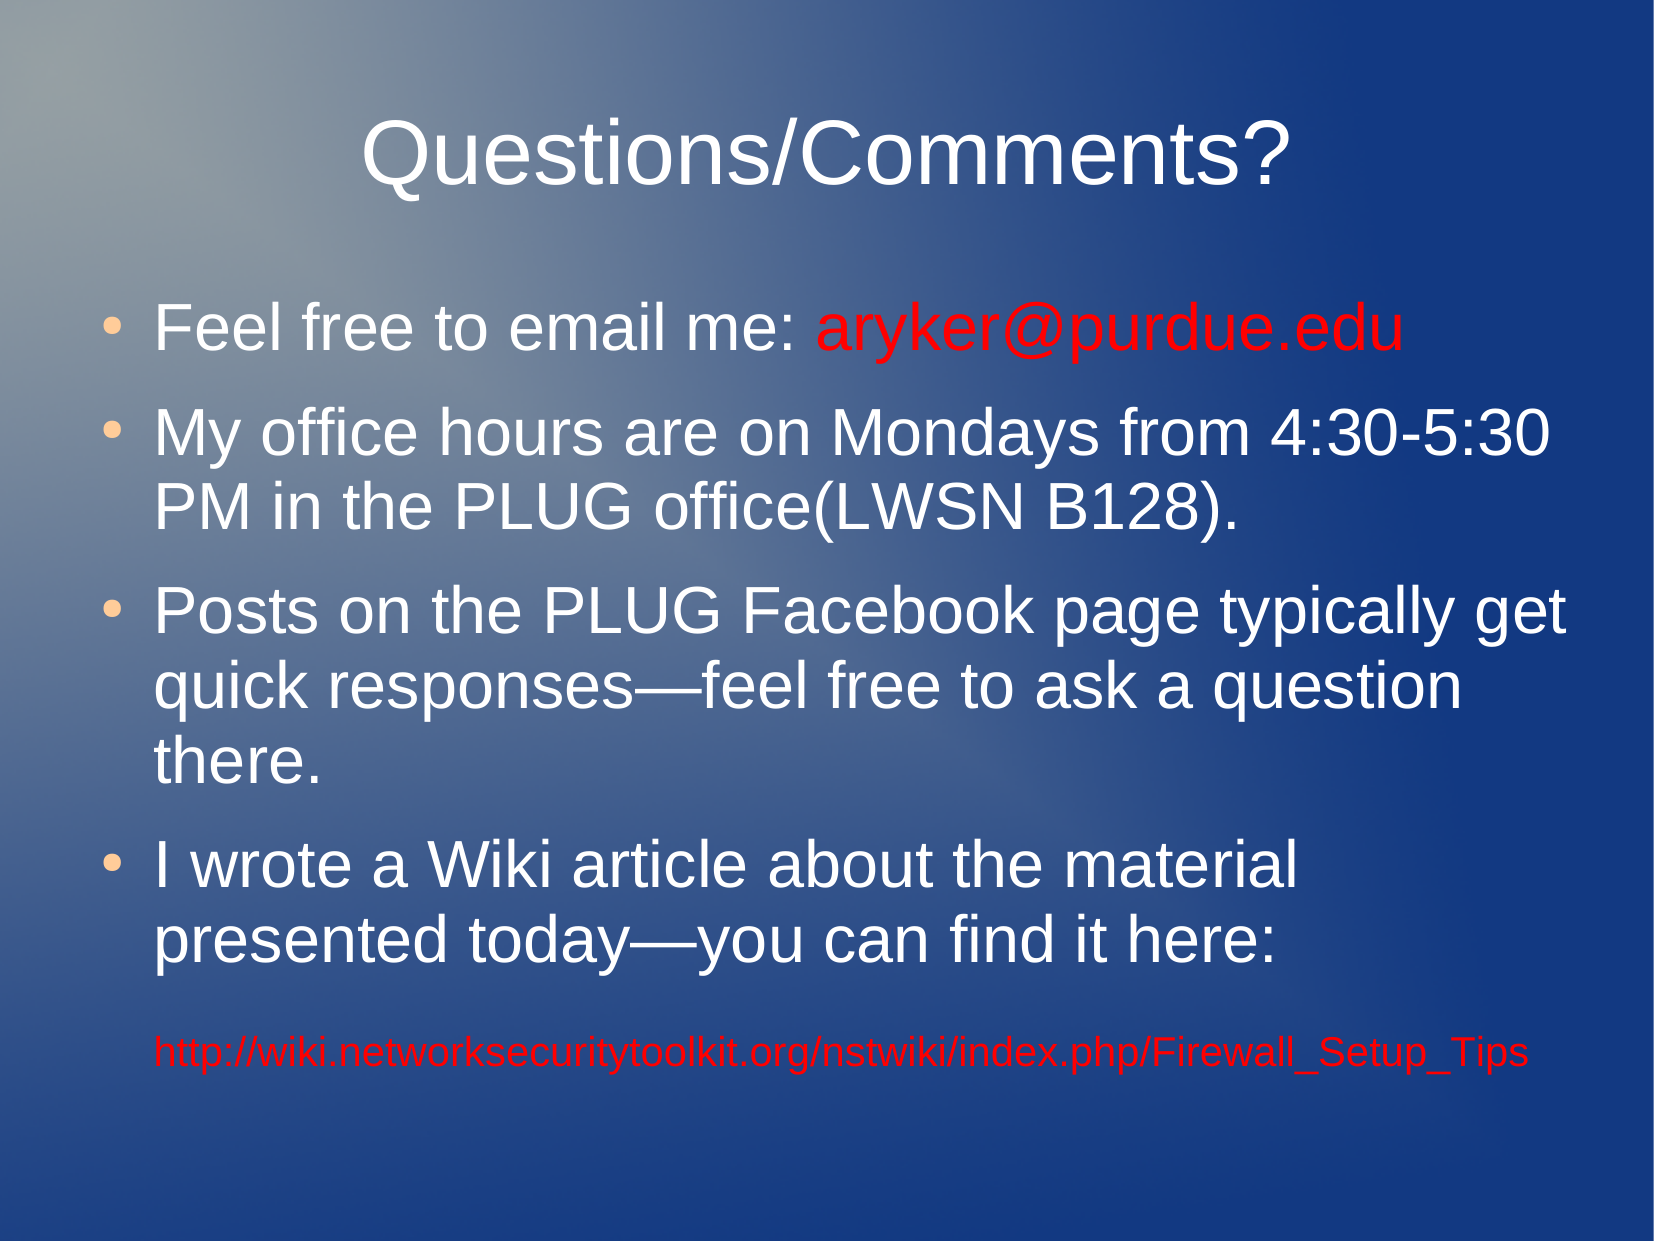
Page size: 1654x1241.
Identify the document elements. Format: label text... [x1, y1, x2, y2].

list Feel free to email me: aryker@purdue.edu My office hours are on Mondays from 4:30-5:30 PM in the PLUG office(LWSN B128). Posts on the PLUG Facebook page typically get quick responses—feel free to ask a question there. I wrote a Wiki article about the material presented today—you can find it here: http://wiki.networksecuritytoolkit.org/nstwiki/index.php/Firewall_Setup_Tips [82, 290, 1571, 1082]
title Questions/Comments? [82, 49, 1571, 257]
picture [0, 0, 1654, 1241]
